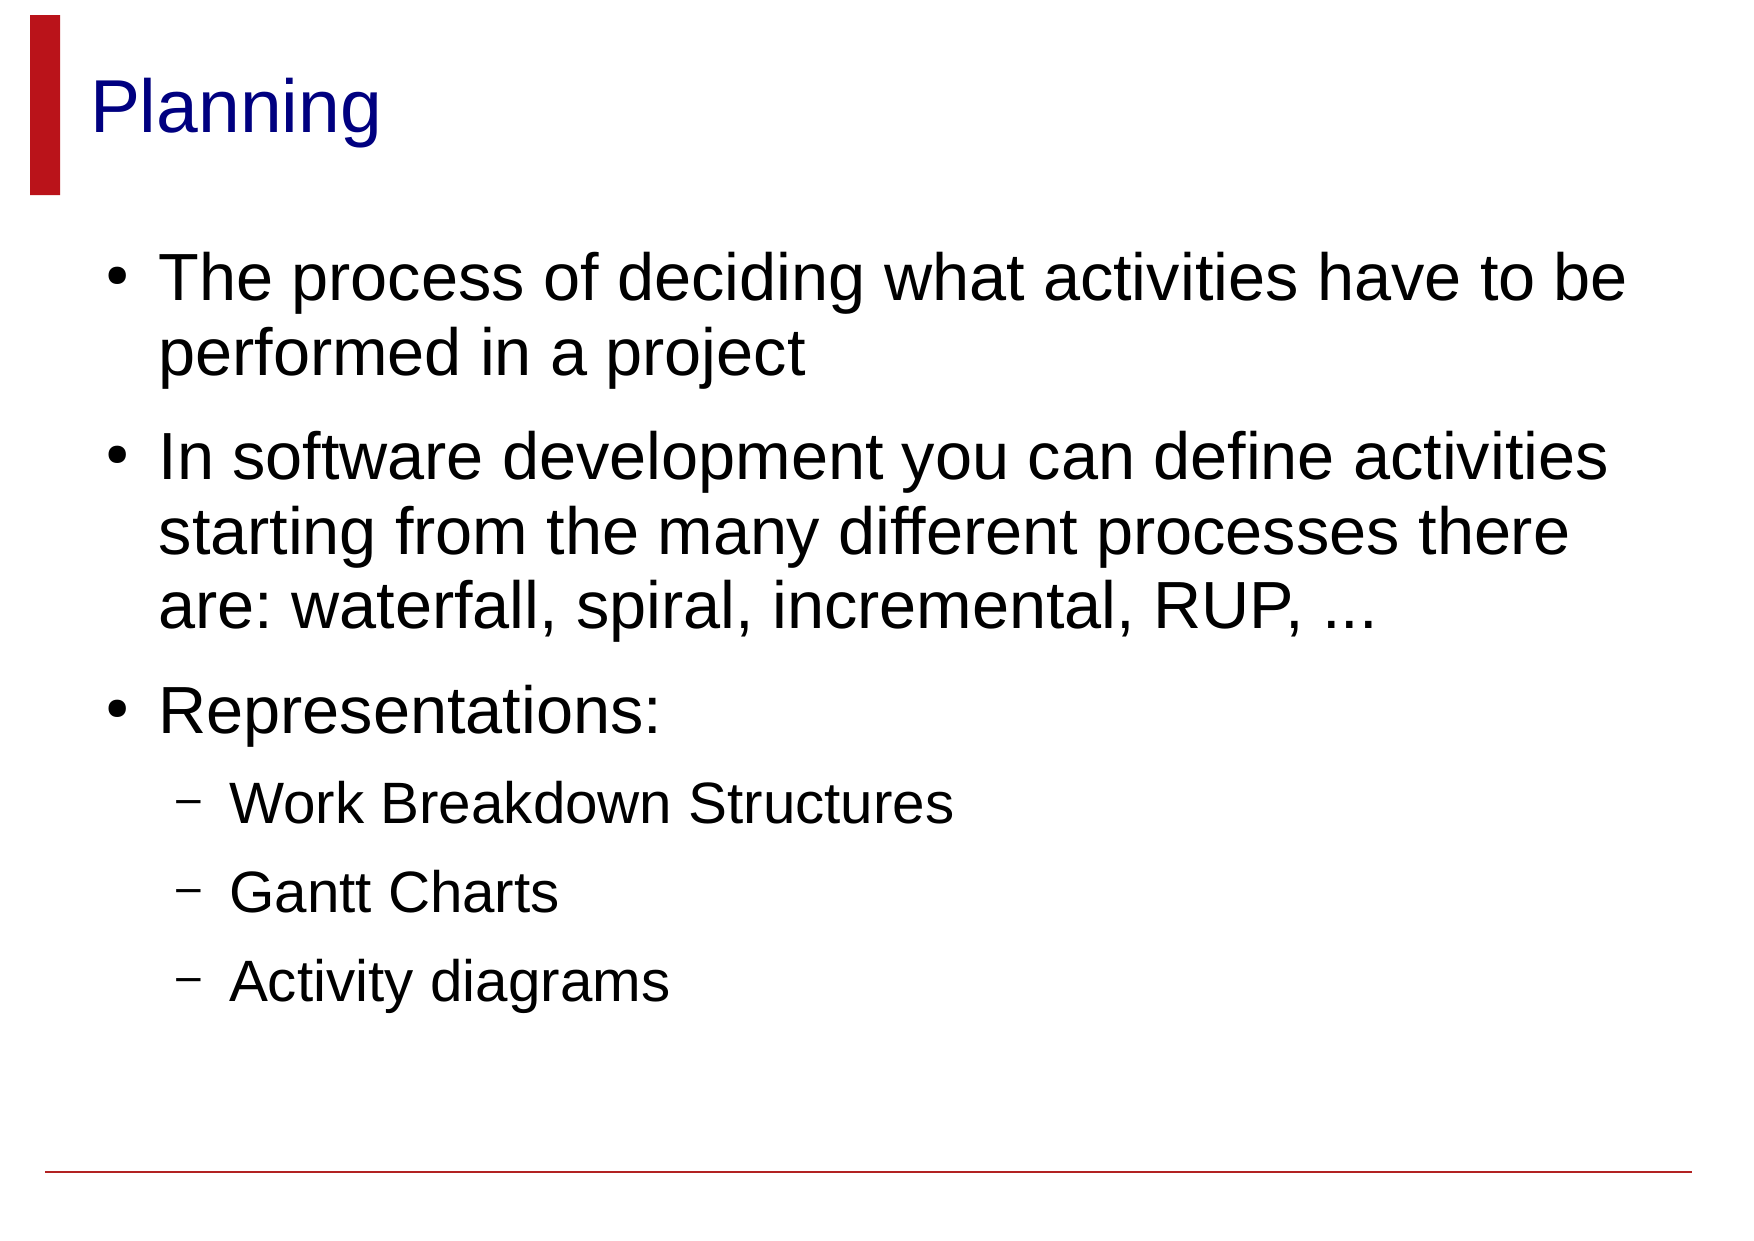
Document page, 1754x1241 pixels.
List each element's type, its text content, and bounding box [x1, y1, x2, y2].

list The process of deciding what activities have to be performed in a project In software development you can define activities starting from the many different processes there are: waterfall, spiral, incremental, RUP, ... Representations: Work Breakdown Structures Gantt Charts Activity diagrams [87, 240, 1696, 1130]
title Planning [90, 17, 1696, 196]
